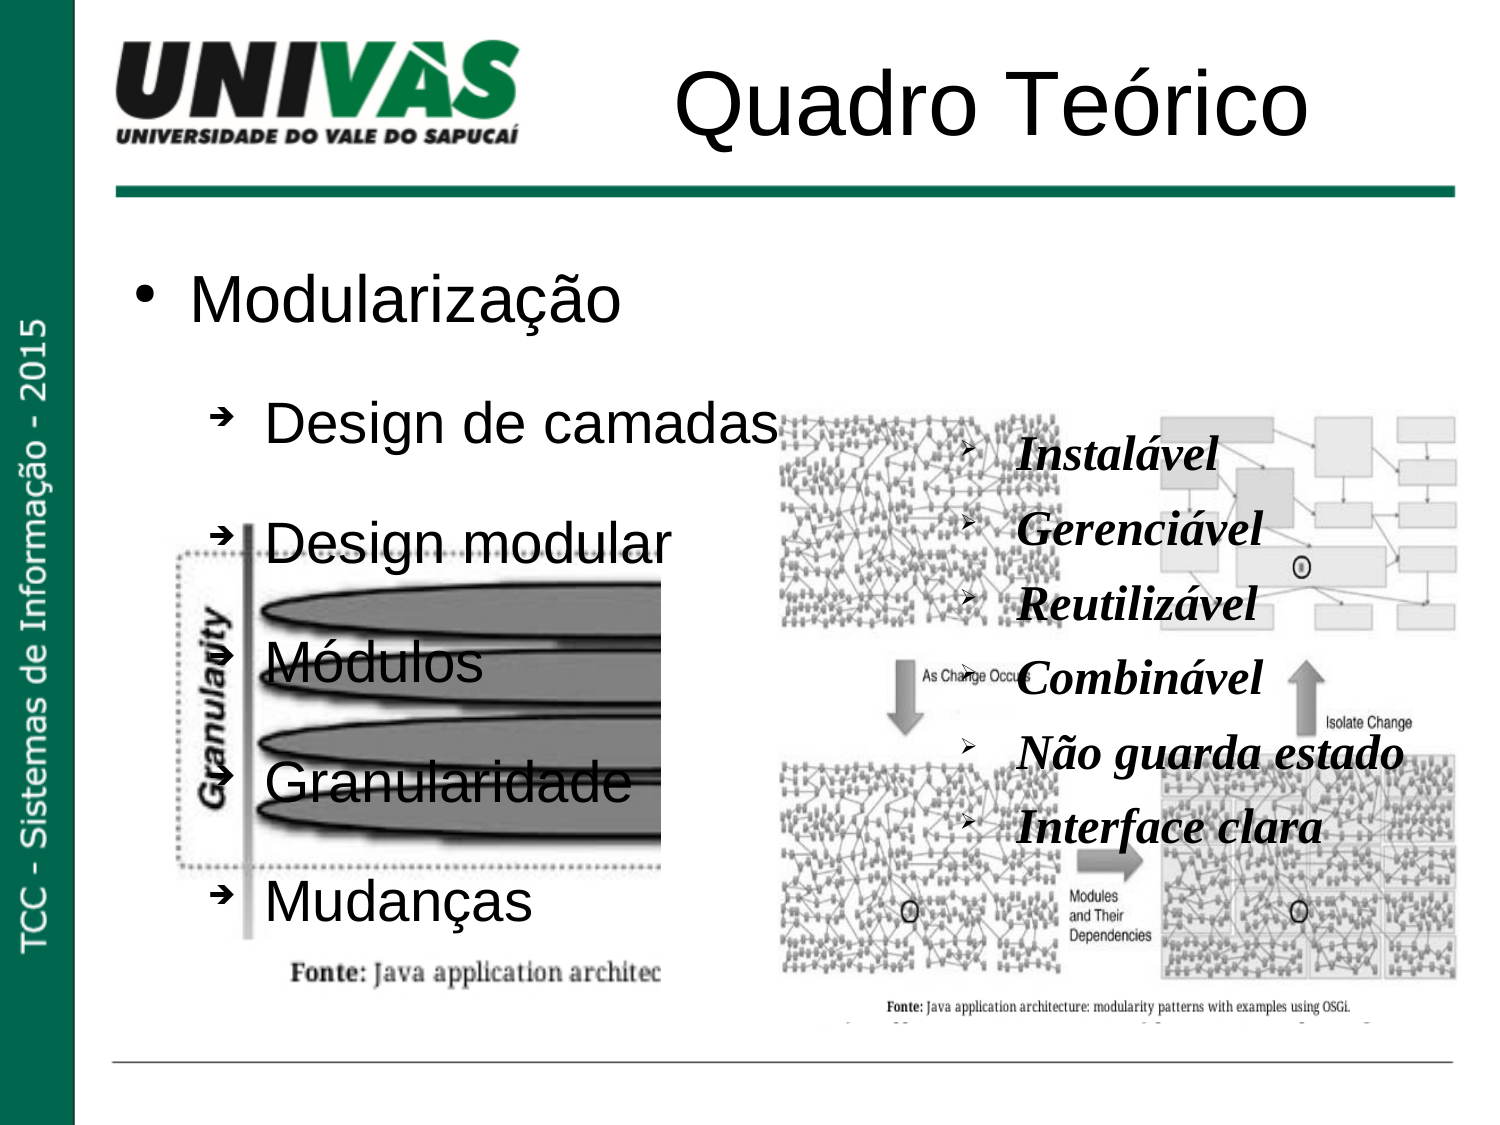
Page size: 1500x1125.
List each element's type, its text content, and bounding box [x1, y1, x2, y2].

picture [0, 0, 1500, 1125]
text_box Modularização Design de camadas Design modular Módulos Granularidade Mudanças [118, 208, 1453, 957]
title Quadro Teórico [531, 23, 1454, 174]
